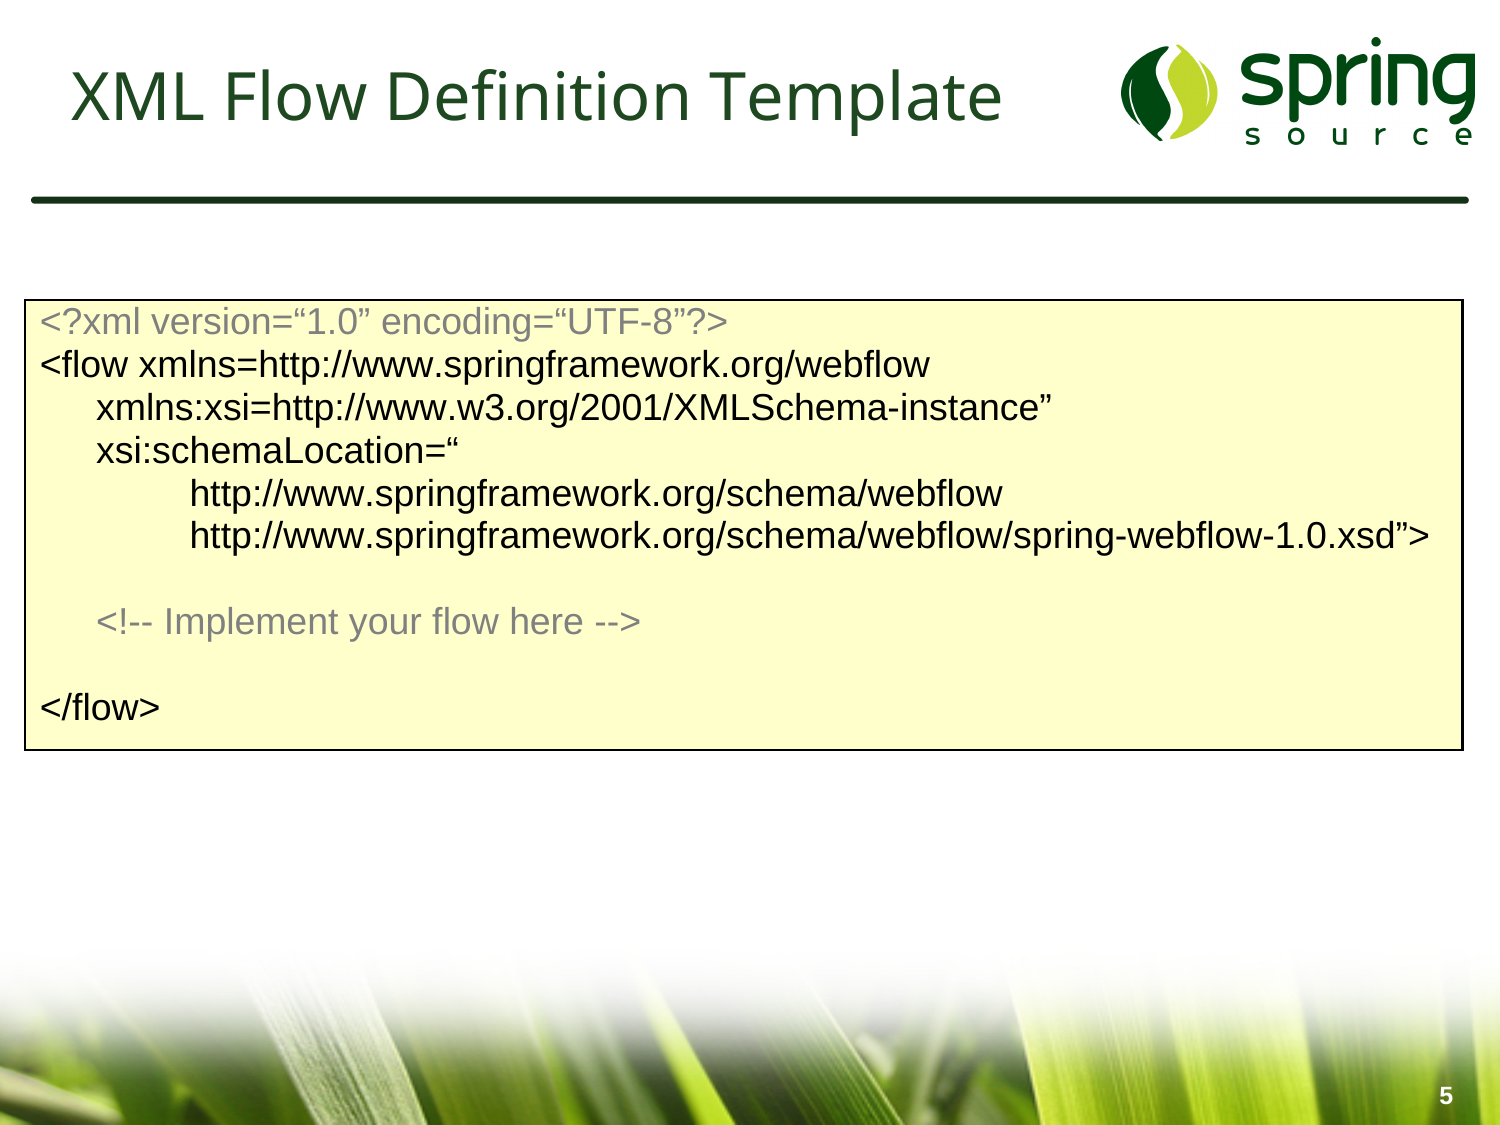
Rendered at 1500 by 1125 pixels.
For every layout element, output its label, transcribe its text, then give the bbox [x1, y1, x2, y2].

text_box <?xml version=“1.0” encoding=“UTF-8”?> <flow xmlns=http://www.springframework.org/webflow xmlns:xsi=http://www.w3.org/2001/XMLSchema-instance” xsi:schemaLocation=“ http://www.springframework.org/schema/webflow http://www.springframework.org/schema/webflow/spring-webflow-1.0.xsd”> <!-- Implement your flow here --> </flow> [24, 299, 1463, 751]
picture [1121, 37, 1475, 145]
title XML Flow Definition Template [56, 13, 1089, 176]
picture [0, 944, 1500, 1125]
